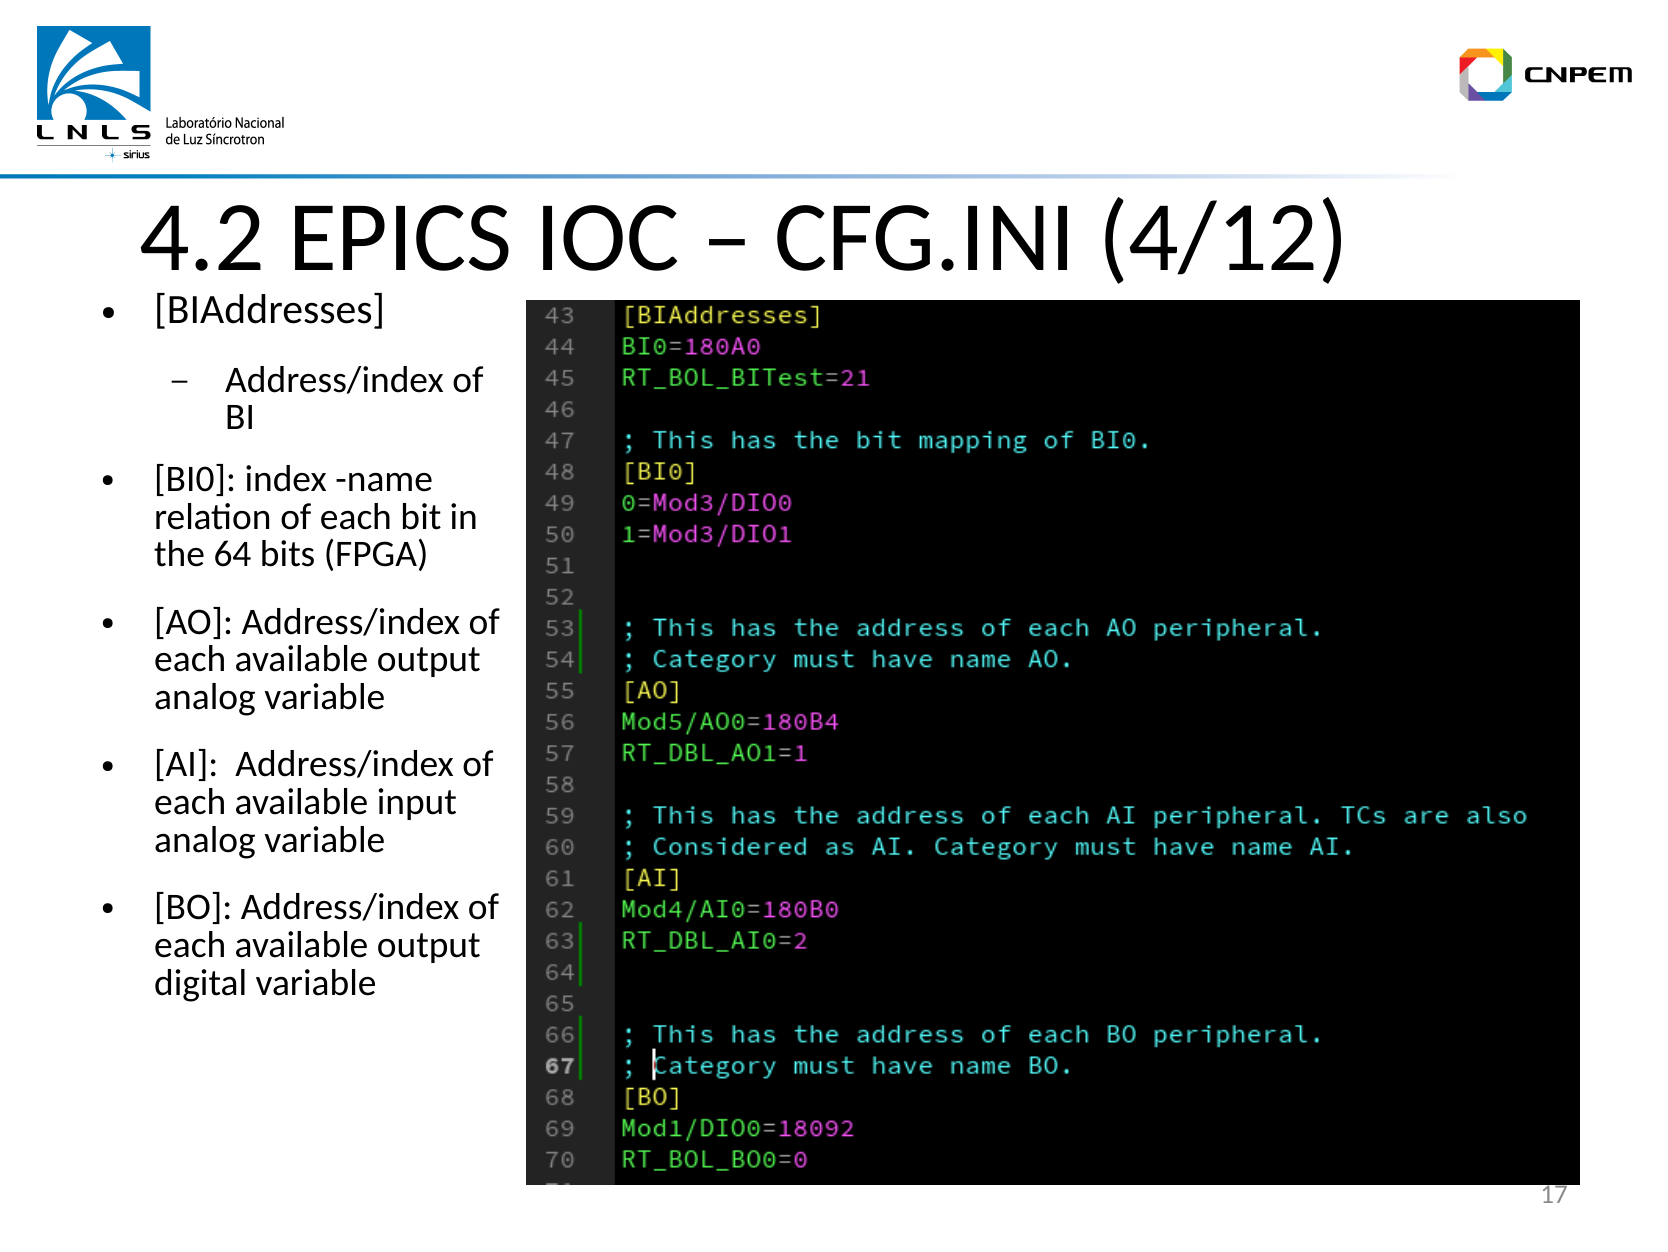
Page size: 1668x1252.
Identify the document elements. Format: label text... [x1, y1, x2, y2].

list [BIAddresses] Address/index of BI [BI0]: index -name relation of each bit in the 64 bits (FPGA) [AO]: Address/index of each available output analog variable [AI]: Address/index of each available input analog variable [BO]: Address/index of each available output digital variable [83, 292, 511, 1171]
text_box 4.2 EPICS IOC – CFG.INI (4/12) [139, 145, 1580, 346]
picture [0, 0, 1668, 1251]
